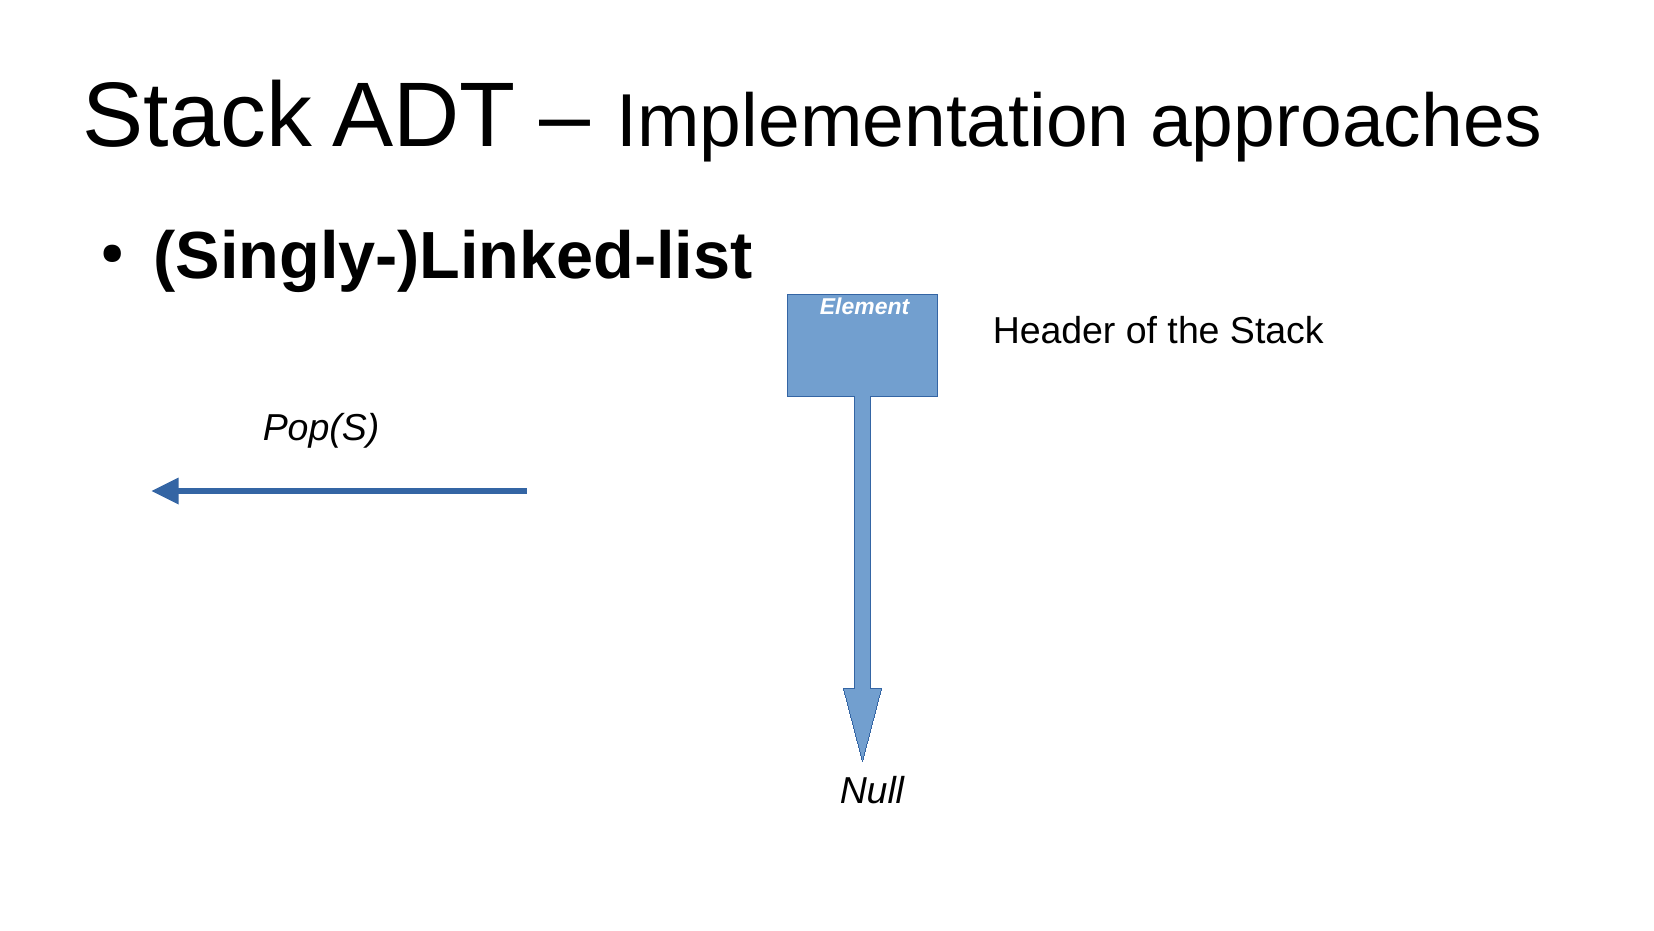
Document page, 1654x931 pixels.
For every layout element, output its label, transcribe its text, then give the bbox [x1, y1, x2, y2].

text_box Element [805, 286, 956, 327]
list (Singly-)Linked-list [82, 217, 1571, 758]
text_box Null [825, 761, 920, 819]
text_box Header of the Stack [978, 301, 1340, 359]
text_box [787, 294, 938, 761]
title Stack ADT – Implementation approaches [82, 37, 1571, 193]
text_box Pop(S) [248, 398, 395, 456]
